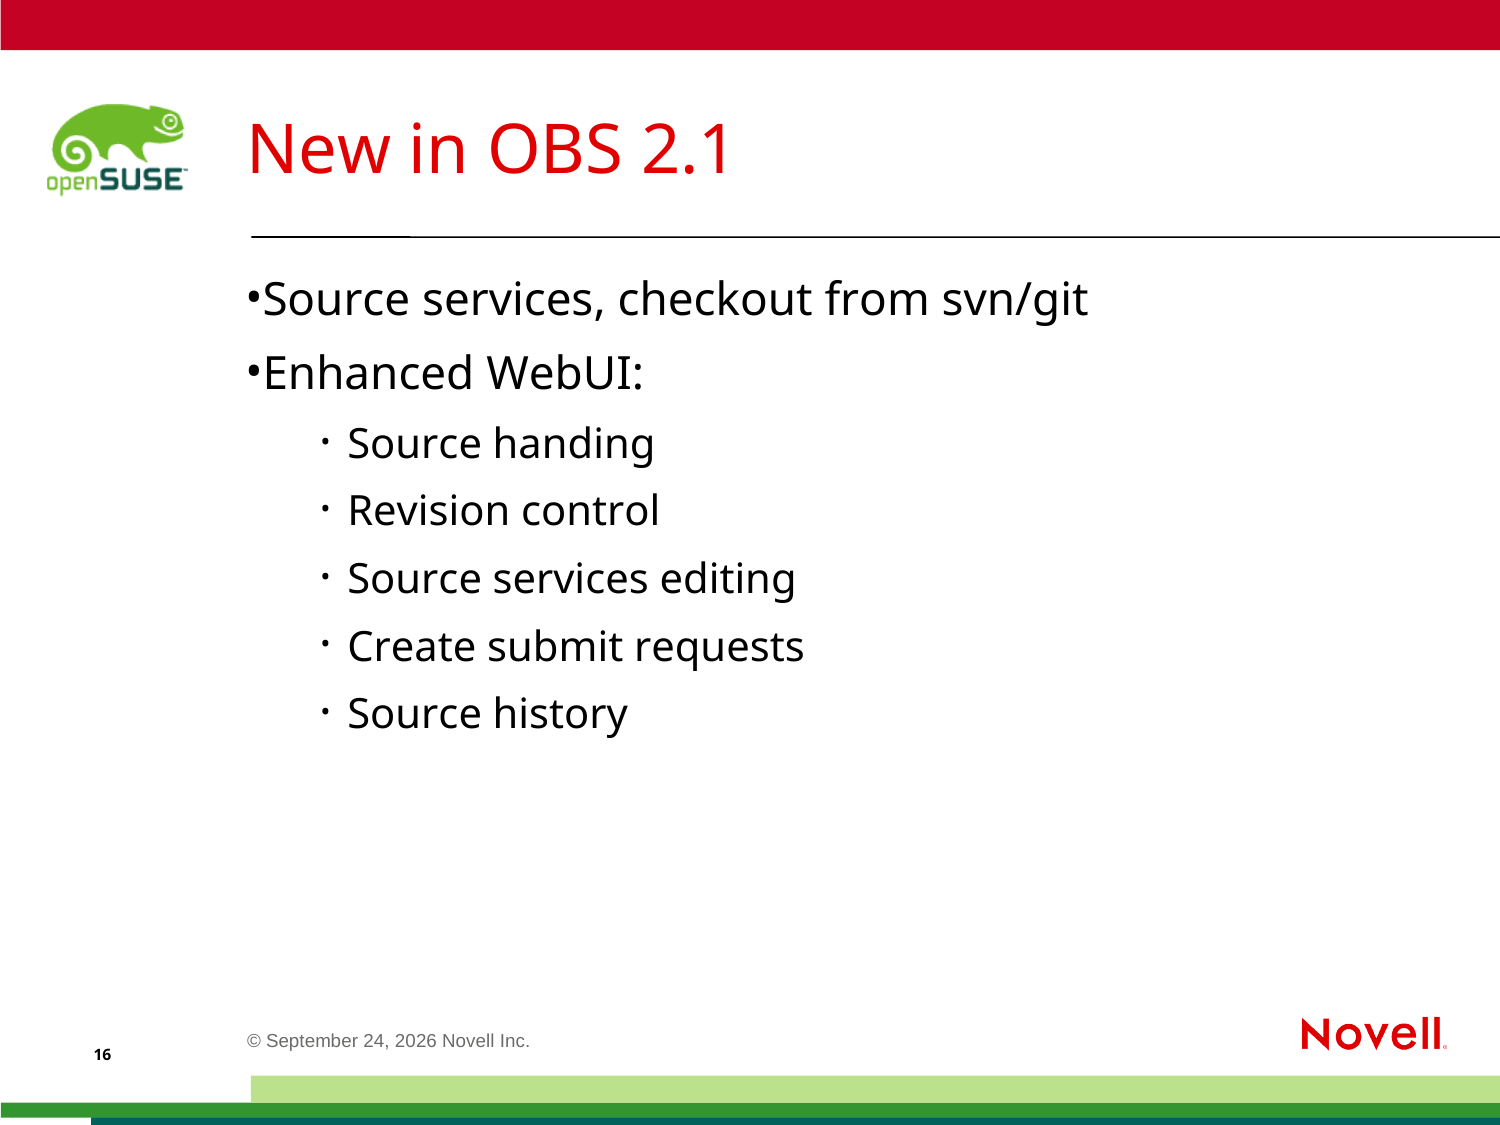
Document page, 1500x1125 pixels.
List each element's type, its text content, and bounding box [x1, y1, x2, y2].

picture [47, 104, 188, 197]
title New in OBS 2.1 [246, 68, 1409, 231]
list Source services, checkout from svn/git Enhanced WebUI: Source handing Revision control Source services editing Create submit requests Source history [245, 267, 1458, 684]
picture [1295, 1011, 1453, 1056]
